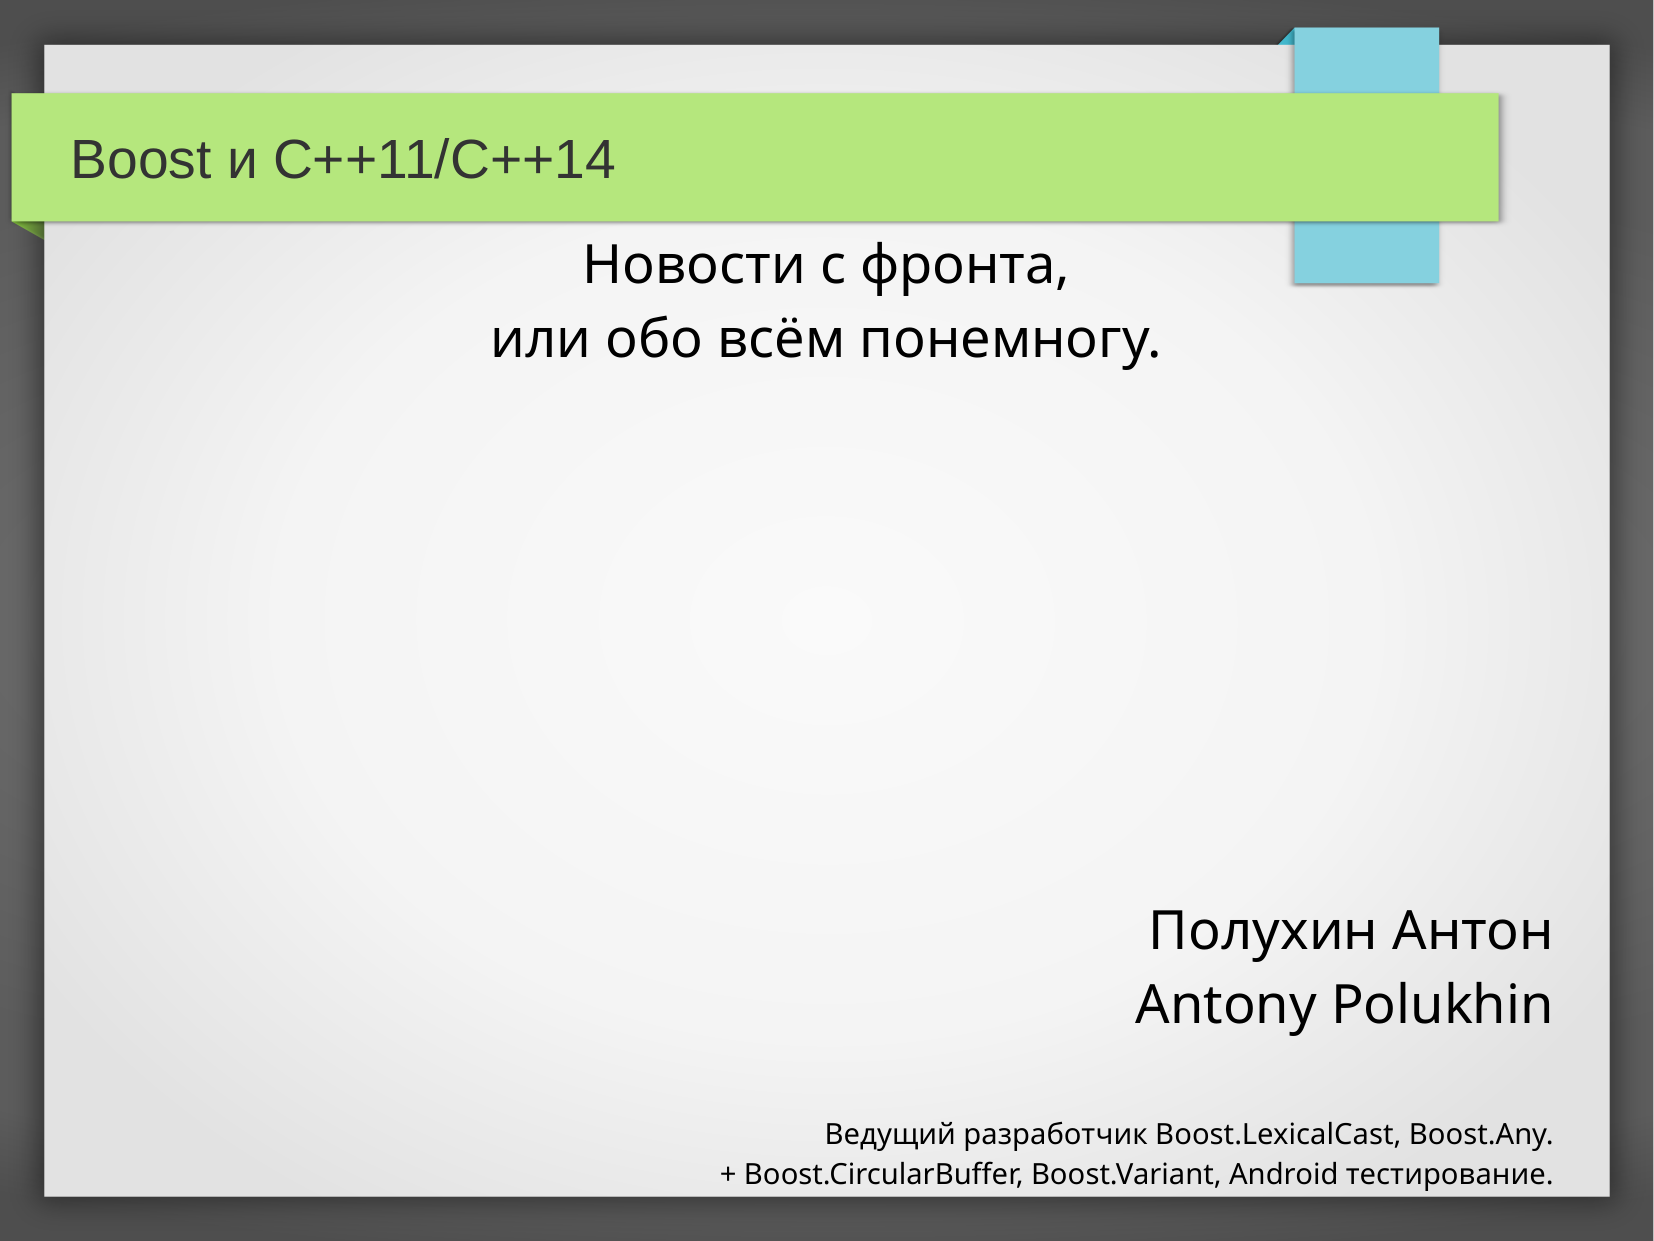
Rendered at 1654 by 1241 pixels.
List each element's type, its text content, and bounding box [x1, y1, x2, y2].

picture [0, 0, 1654, 1241]
subtitle Новости с фронта, или обо всём понемногу. Полухин Антон Antony Polukhin Ведущий разработчик Boost.LexicalCast, Boost.Any. + Boost.CircularBuffer, Boost.Variant, Android тестирование. [99, 296, 1555, 1122]
title Boost и C++11/C++14 [70, 106, 1229, 213]
